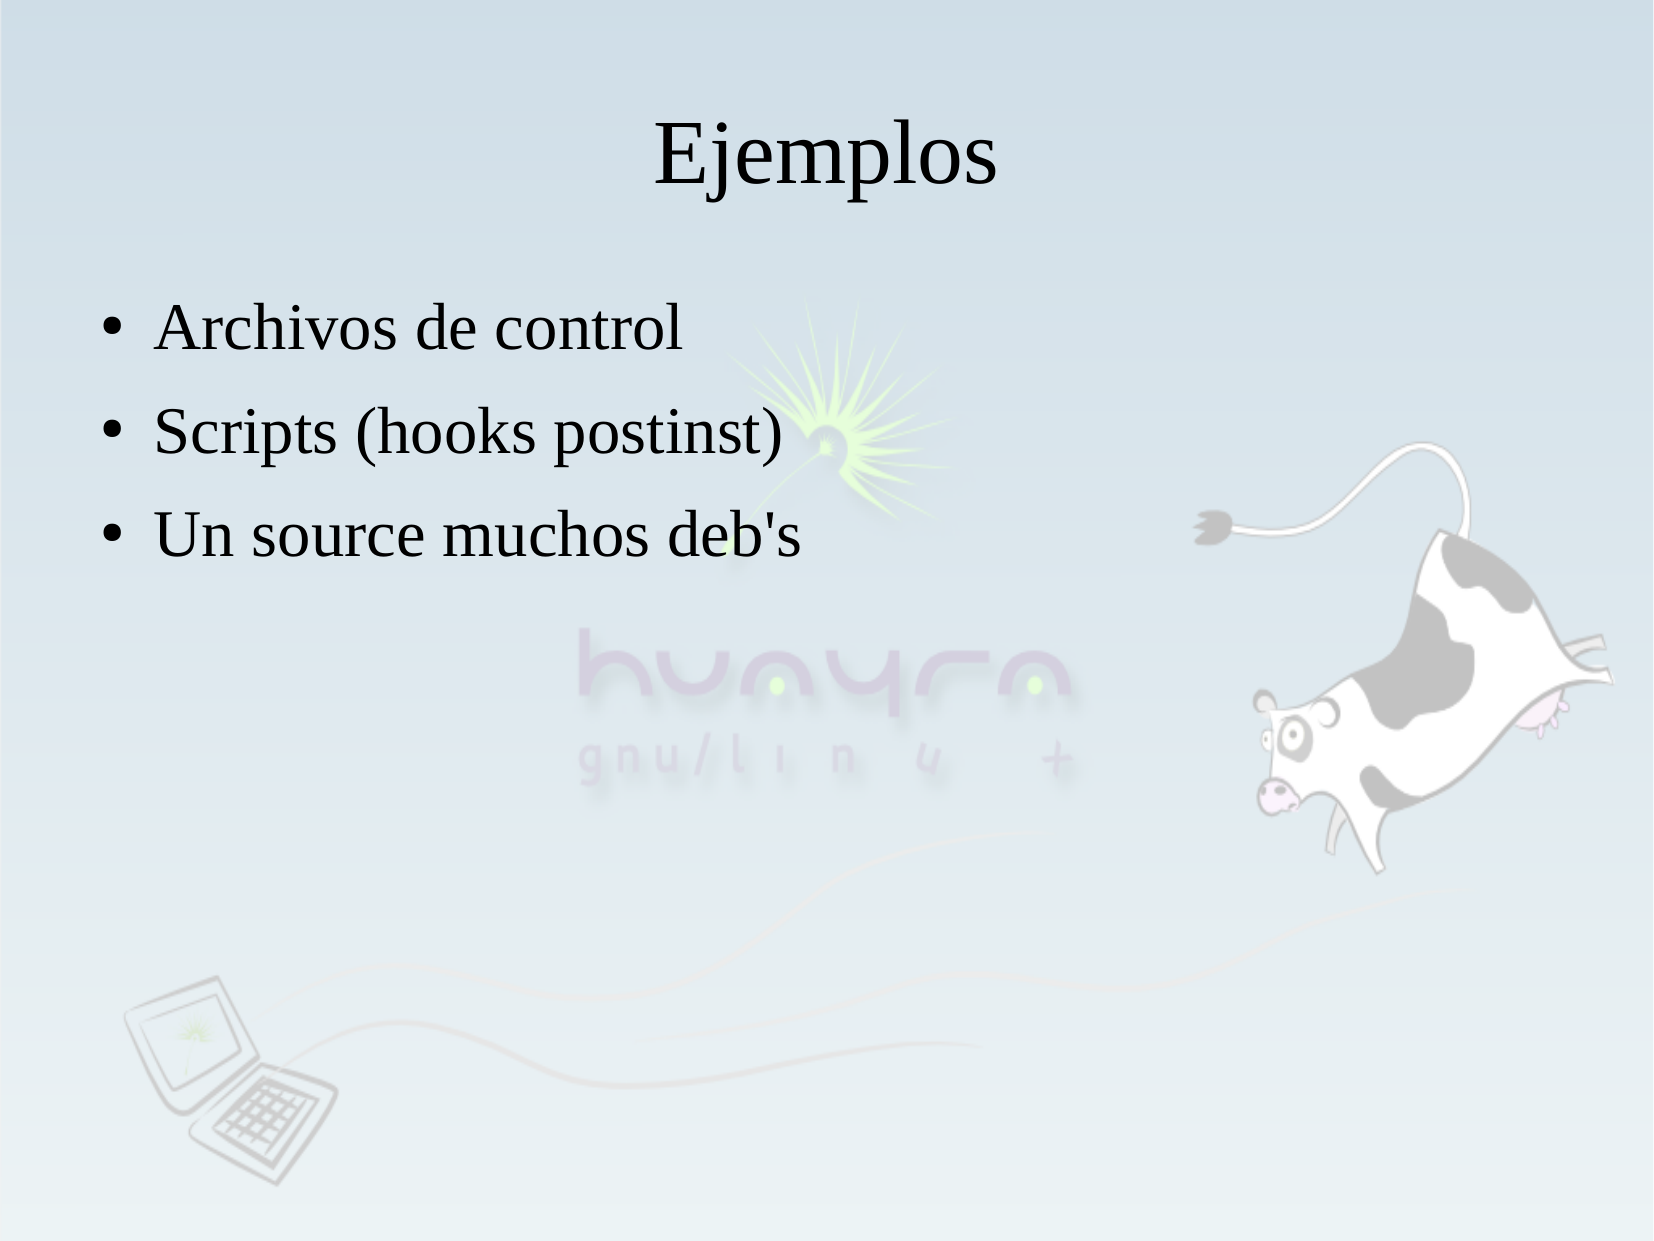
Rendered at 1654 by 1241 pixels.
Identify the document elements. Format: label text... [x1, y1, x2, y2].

list Archivos de control Scripts (hooks postinst) Un source muchos deb's [82, 290, 1538, 1010]
title Ejemplos [82, 49, 1571, 257]
picture [0, 0, 1654, 1241]
